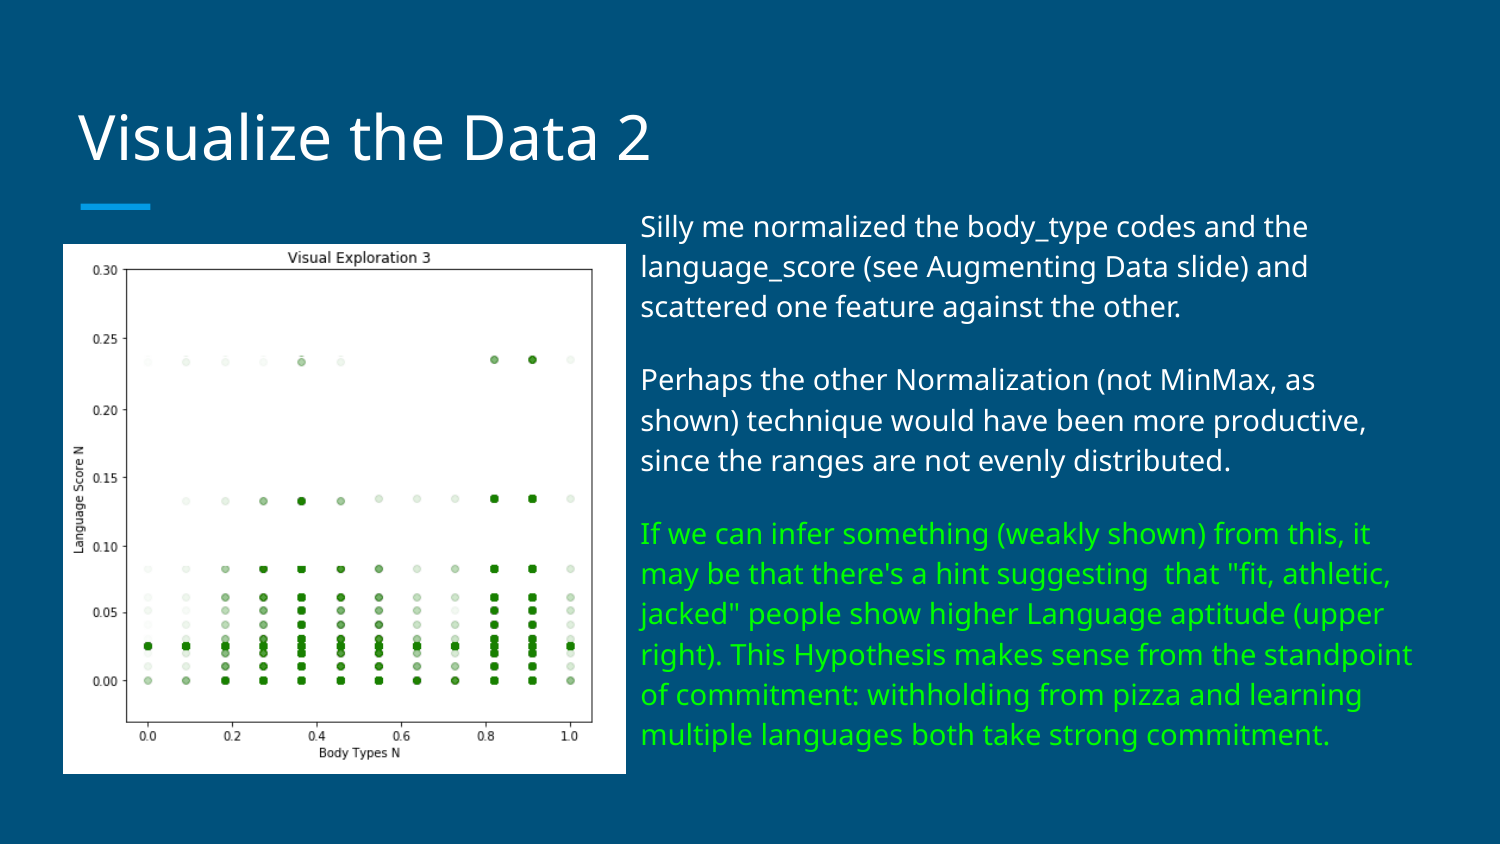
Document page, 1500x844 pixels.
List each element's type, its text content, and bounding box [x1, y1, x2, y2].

title Visualize the Data 2 [63, 75, 1437, 188]
list Silly me normalized the body_type codes and the language_score (see Augmenting Data slide) and scattered one feature against the other. Perhaps the other Normalization (not MinMax, as shown) technique would have been more productive, since the ranges are not evenly distributed. If we can infer something (weakly shown) from this, it may be that there's a hint suggesting that "fit, athletic, jacked" people show higher Language aptitude (upper right). This Hypothesis makes sense from the standpoint of commitment: withholding from pizza and learning multiple languages both take strong commitment. [625, 187, 1437, 774]
picture [64, 245, 625, 773]
